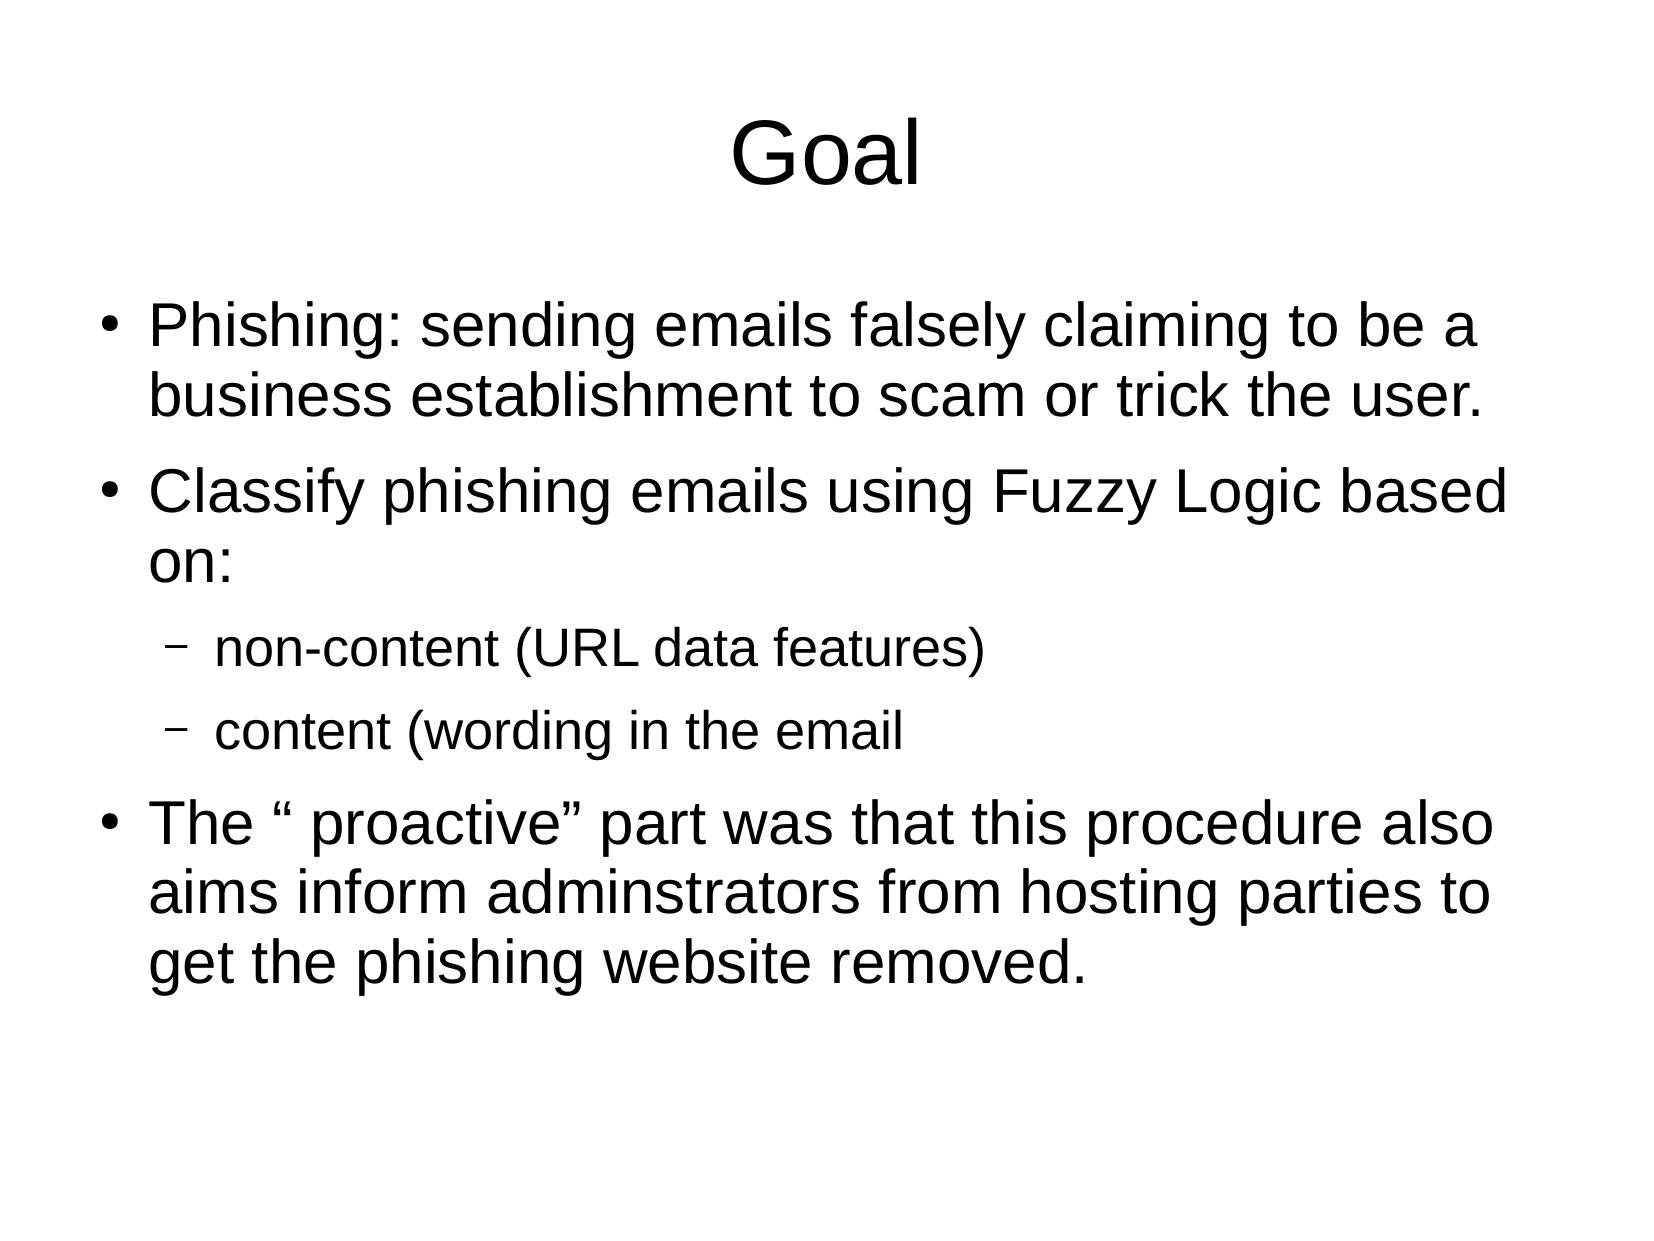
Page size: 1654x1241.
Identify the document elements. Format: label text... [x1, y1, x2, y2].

list Phishing: sending emails falsely claiming to be a business establishment to scam or trick the user. Classify phishing emails using Fuzzy Logic based on: non-content (URL data features) content (wording in the email The “ proactive” part was that this procedure also aims inform adminstrators from hosting parties to get the phishing website removed. [82, 290, 1571, 1010]
title Goal [82, 49, 1571, 257]
